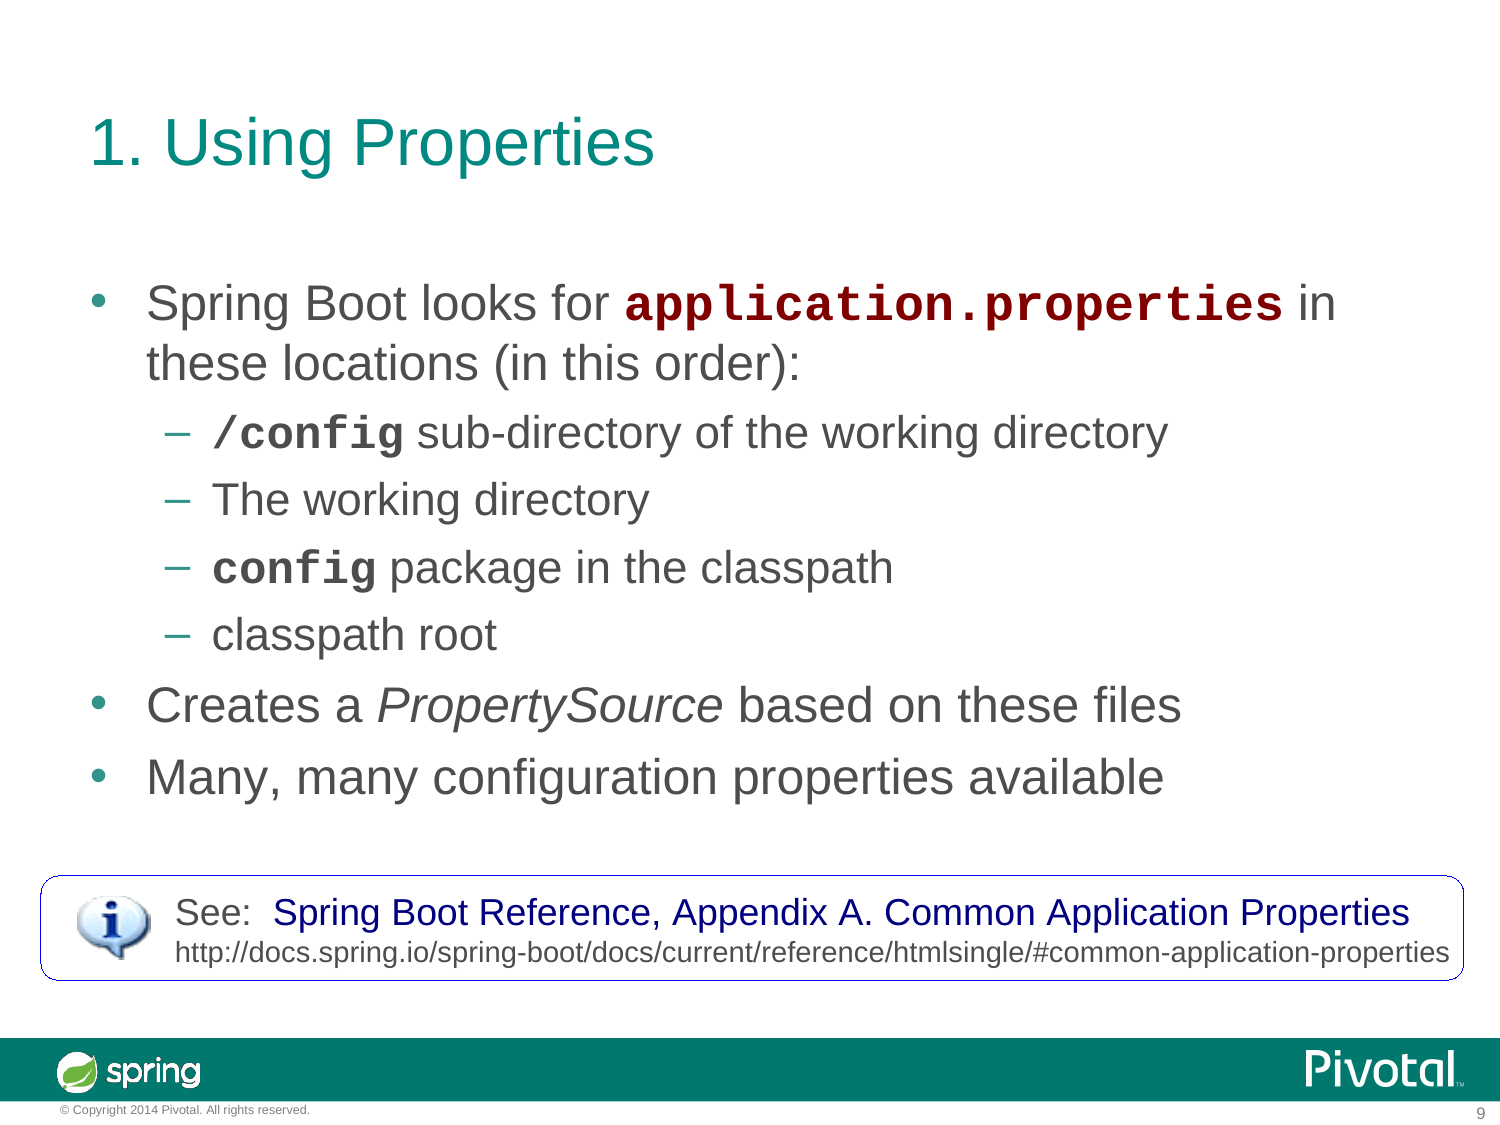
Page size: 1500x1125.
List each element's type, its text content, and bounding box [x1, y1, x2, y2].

picture [1306, 1050, 1464, 1087]
picture [32, 1041, 210, 1103]
list Spring Boot looks for application.properties in these locations (in this order): /config sub-directory of the working directory The working directory config package in the classpath classpath root Creates a PropertySource based on these files Many, many configuration properties available [75, 262, 1426, 875]
title 1. Using Properties [75, 45, 1426, 233]
text_box See: Spring Boot Reference, Appendix A. Common Application Properties http://docs.spring.io/spring-boot/docs/current/reference/htmlsingle/#common-application-properties [42, 876, 1471, 980]
